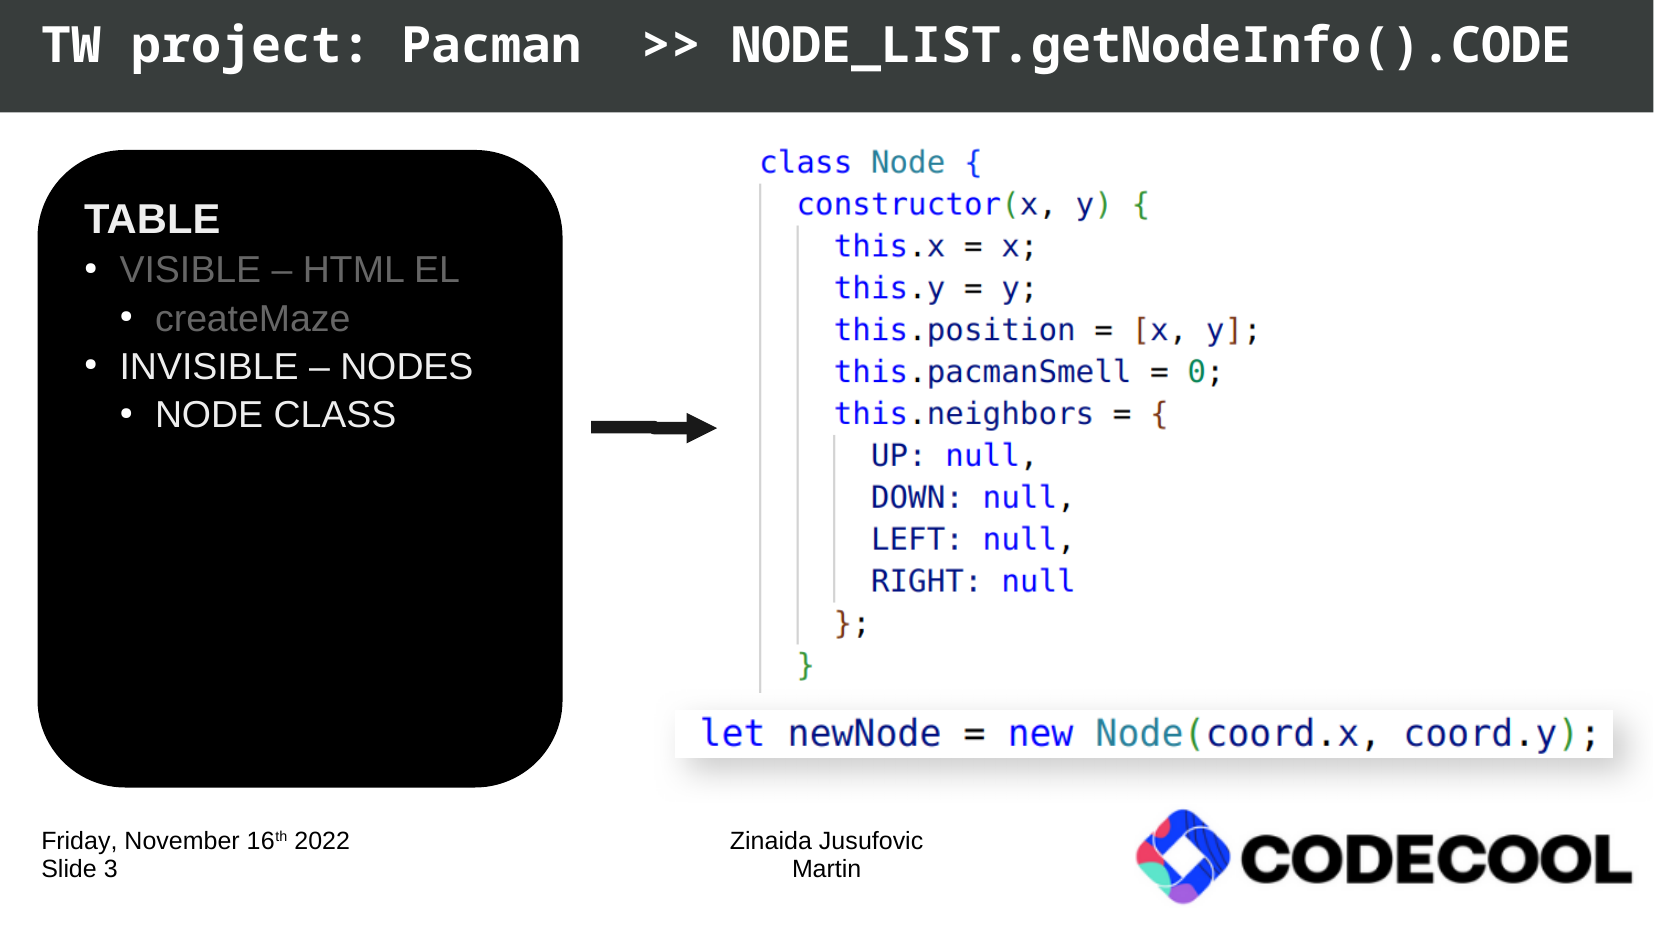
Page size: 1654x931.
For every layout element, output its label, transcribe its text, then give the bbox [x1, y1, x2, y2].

text_box TABLE VISIBLE – HTML EL createMaze INVISIBLE – NODES NODE CLASS [37, 149, 563, 788]
text_box Zinaida Jusufovic Martin [658, 820, 996, 889]
text_box Friday, November 16th 2022 Slide 3 [41, 820, 449, 889]
picture [1134, 787, 1654, 931]
text_box [0, 0, 1654, 113]
picture [737, 133, 1276, 694]
title TW project: Pacman >> NODE_LIST.getNodeInfo().CODE [41, 21, 1602, 134]
picture [675, 710, 1613, 758]
